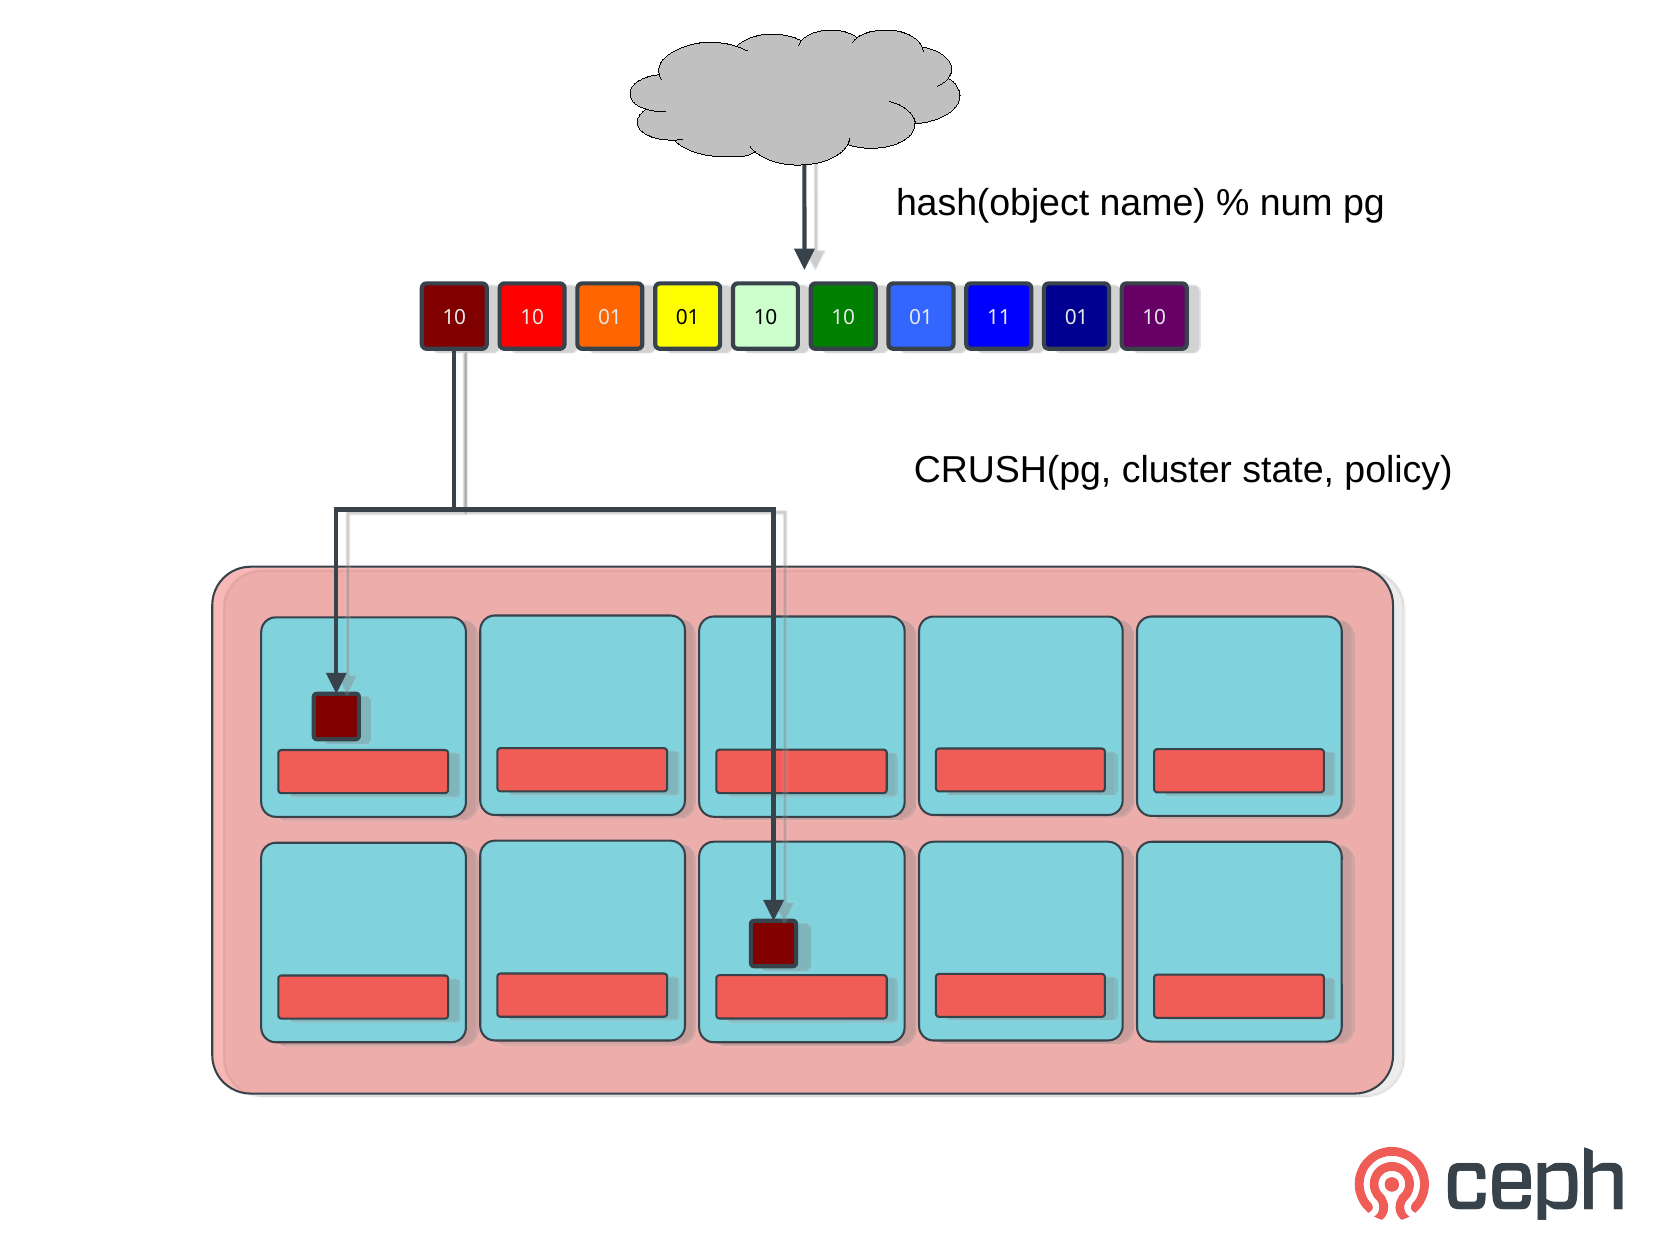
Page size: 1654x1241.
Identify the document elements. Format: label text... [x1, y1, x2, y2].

text_box 10 [810, 283, 876, 349]
text_box 01 [1044, 283, 1109, 349]
text_box hash(object name) % num pg [845, 170, 1400, 231]
text_box 10 [1121, 283, 1187, 349]
picture [1308, 1100, 1654, 1241]
text_box 01 [577, 283, 643, 349]
text_box 10 [732, 283, 798, 349]
text_box 11 [966, 283, 1032, 349]
text_box [776, 566, 783, 899]
text_box [338, 566, 346, 672]
text_box 01 [655, 283, 721, 349]
text_box 01 [888, 283, 954, 349]
text_box [630, 30, 961, 166]
text_box 10 [499, 283, 565, 349]
text_box [212, 566, 1394, 1094]
text_box CRUSH(pg, cluster state, policy) [863, 437, 1468, 498]
text_box 10 [421, 283, 487, 349]
